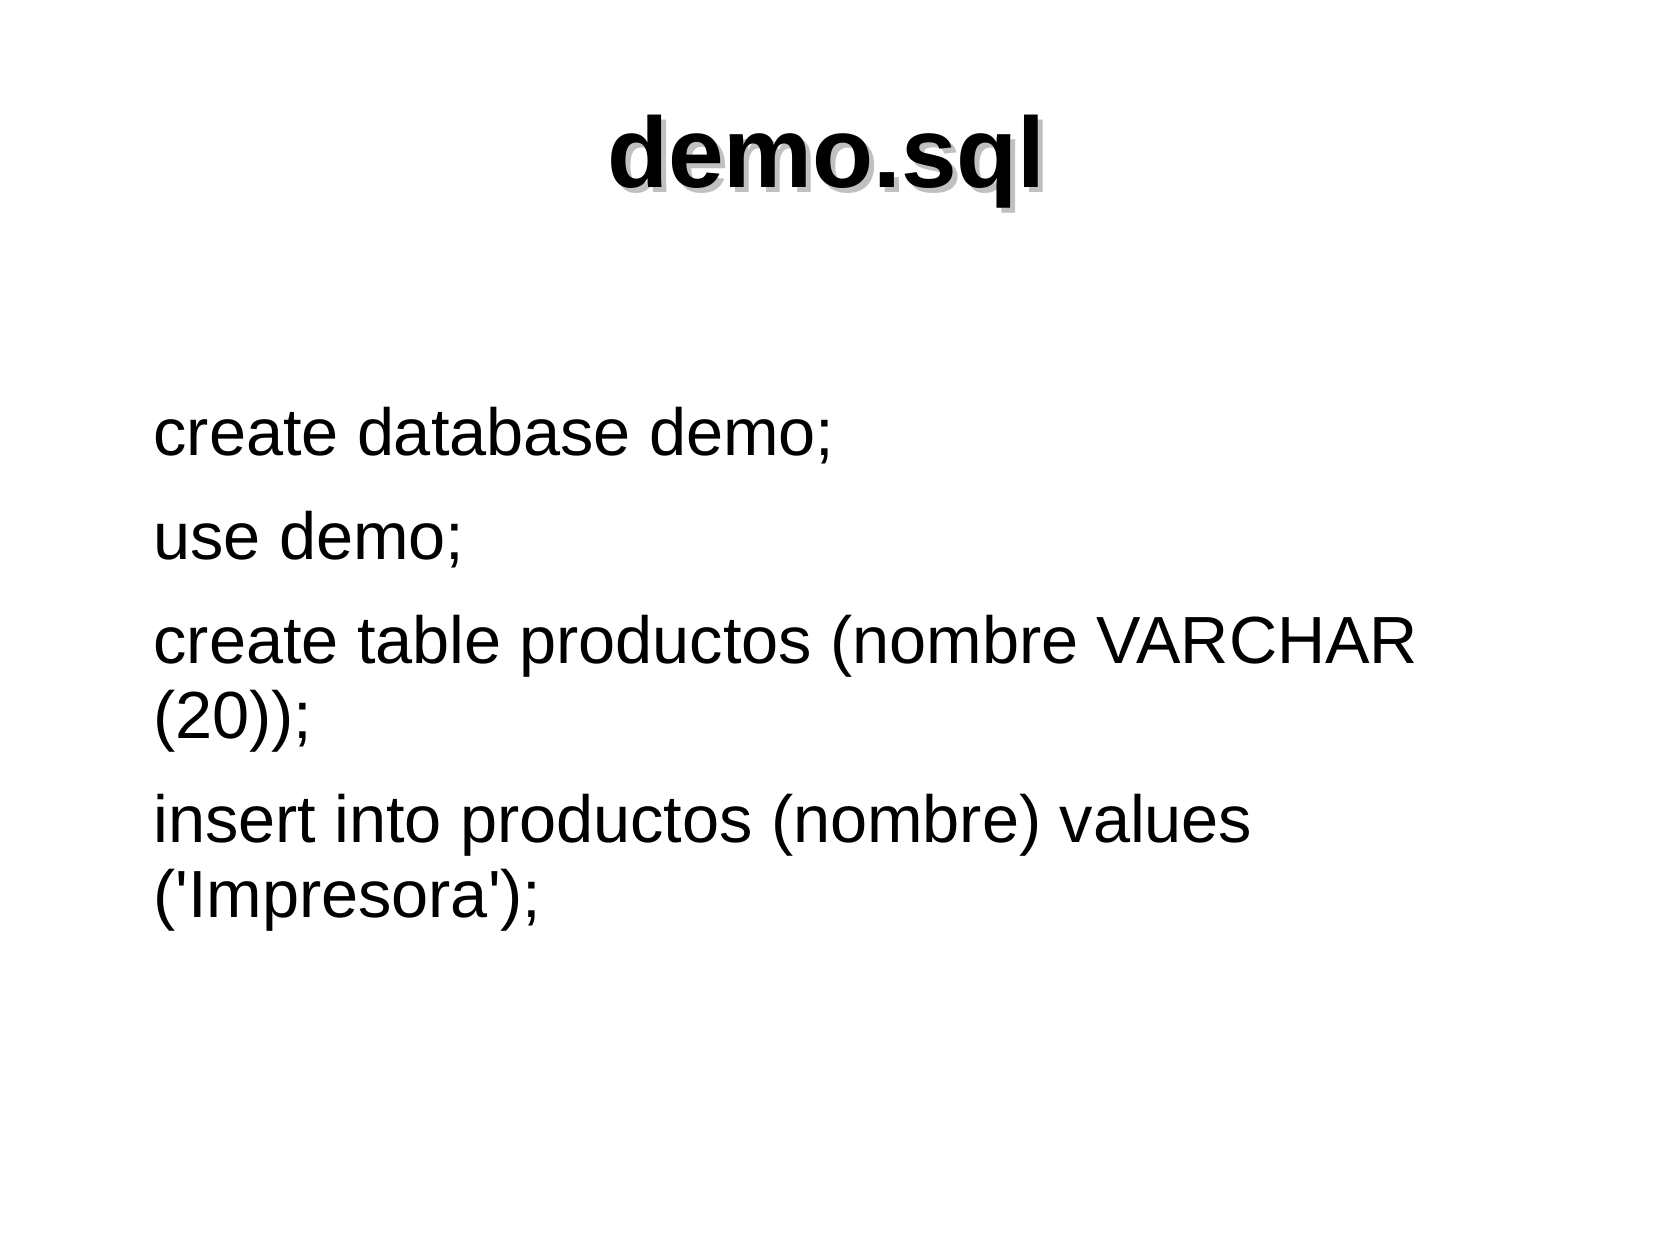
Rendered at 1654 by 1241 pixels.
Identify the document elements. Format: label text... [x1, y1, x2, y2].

list create database demo; use demo; create table productos (nombre VARCHAR (20)); insert into productos (nombre) values ('Impresora'); [82, 290, 1571, 1010]
title demo.sql [82, 49, 1571, 257]
